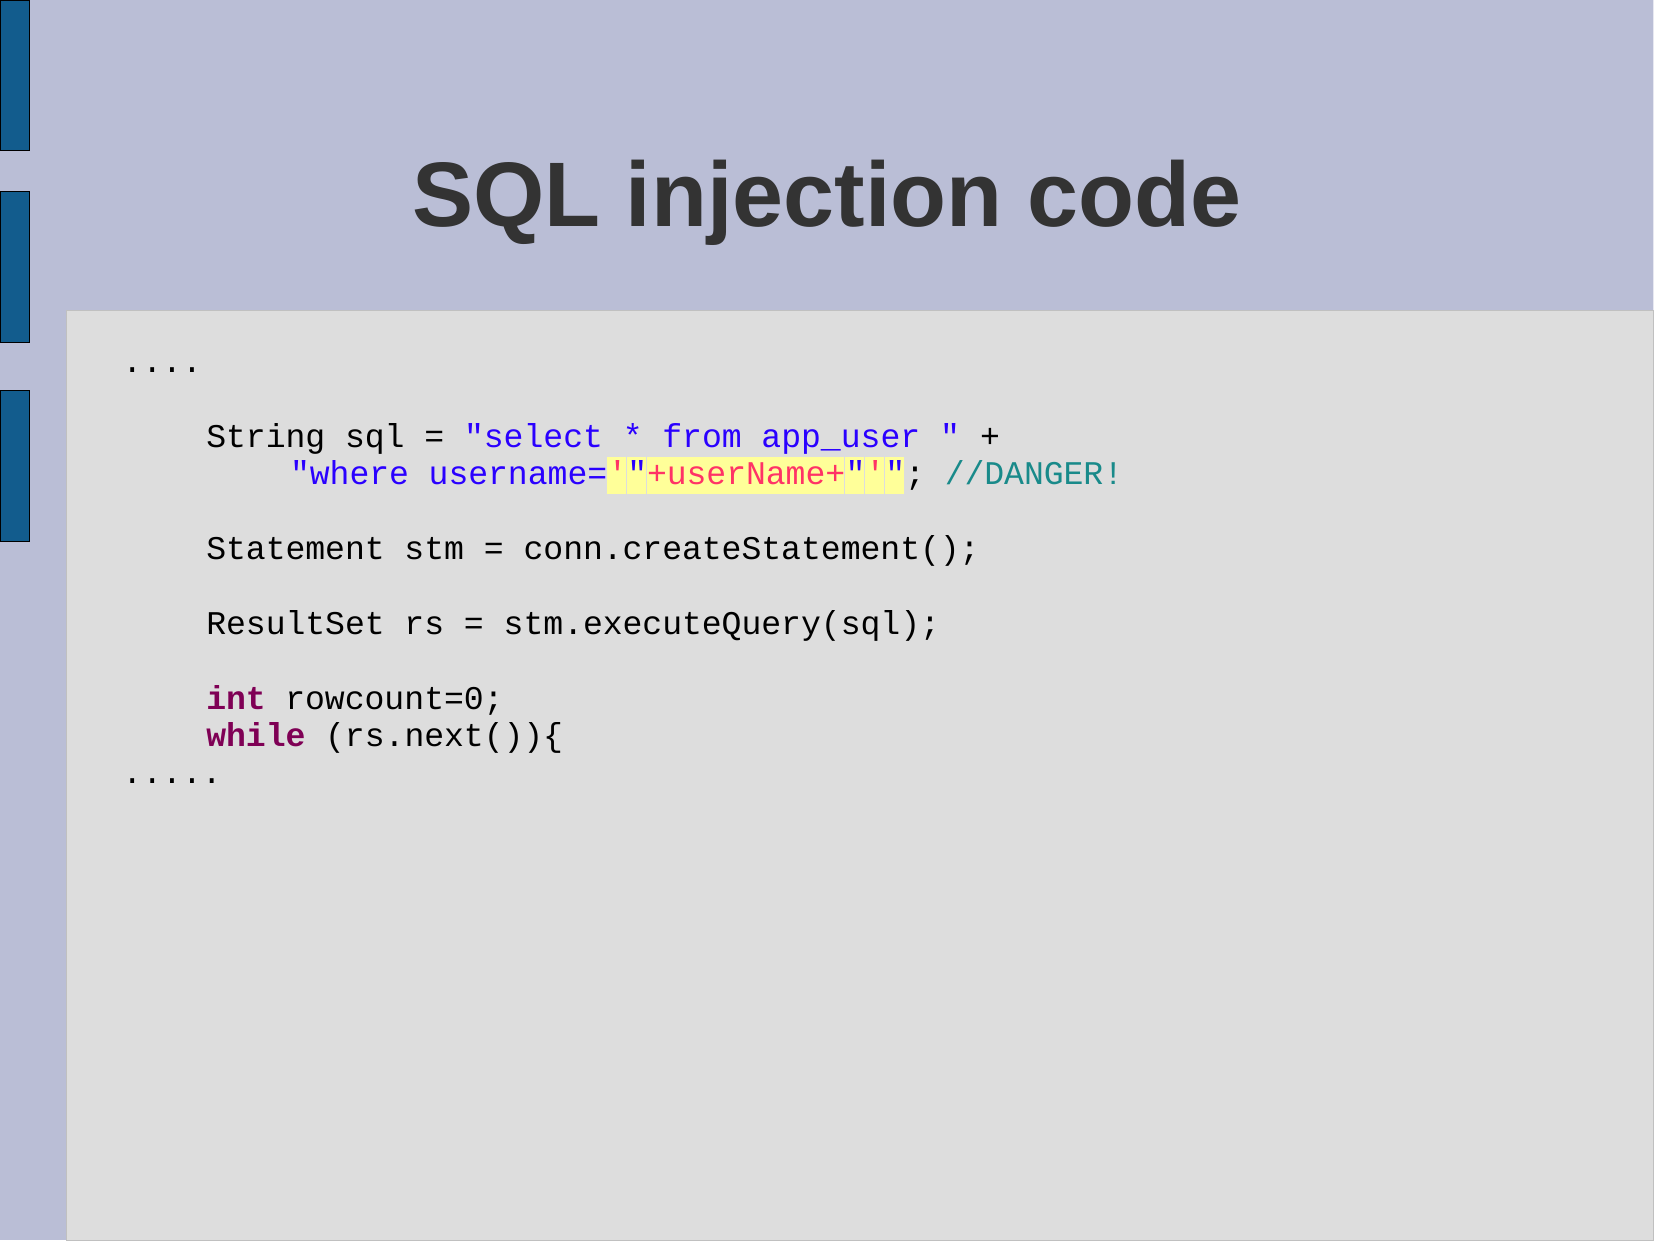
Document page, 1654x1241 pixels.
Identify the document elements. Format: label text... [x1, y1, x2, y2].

title SQL injection code [121, 91, 1534, 299]
chart [121, 344, 1534, 1127]
